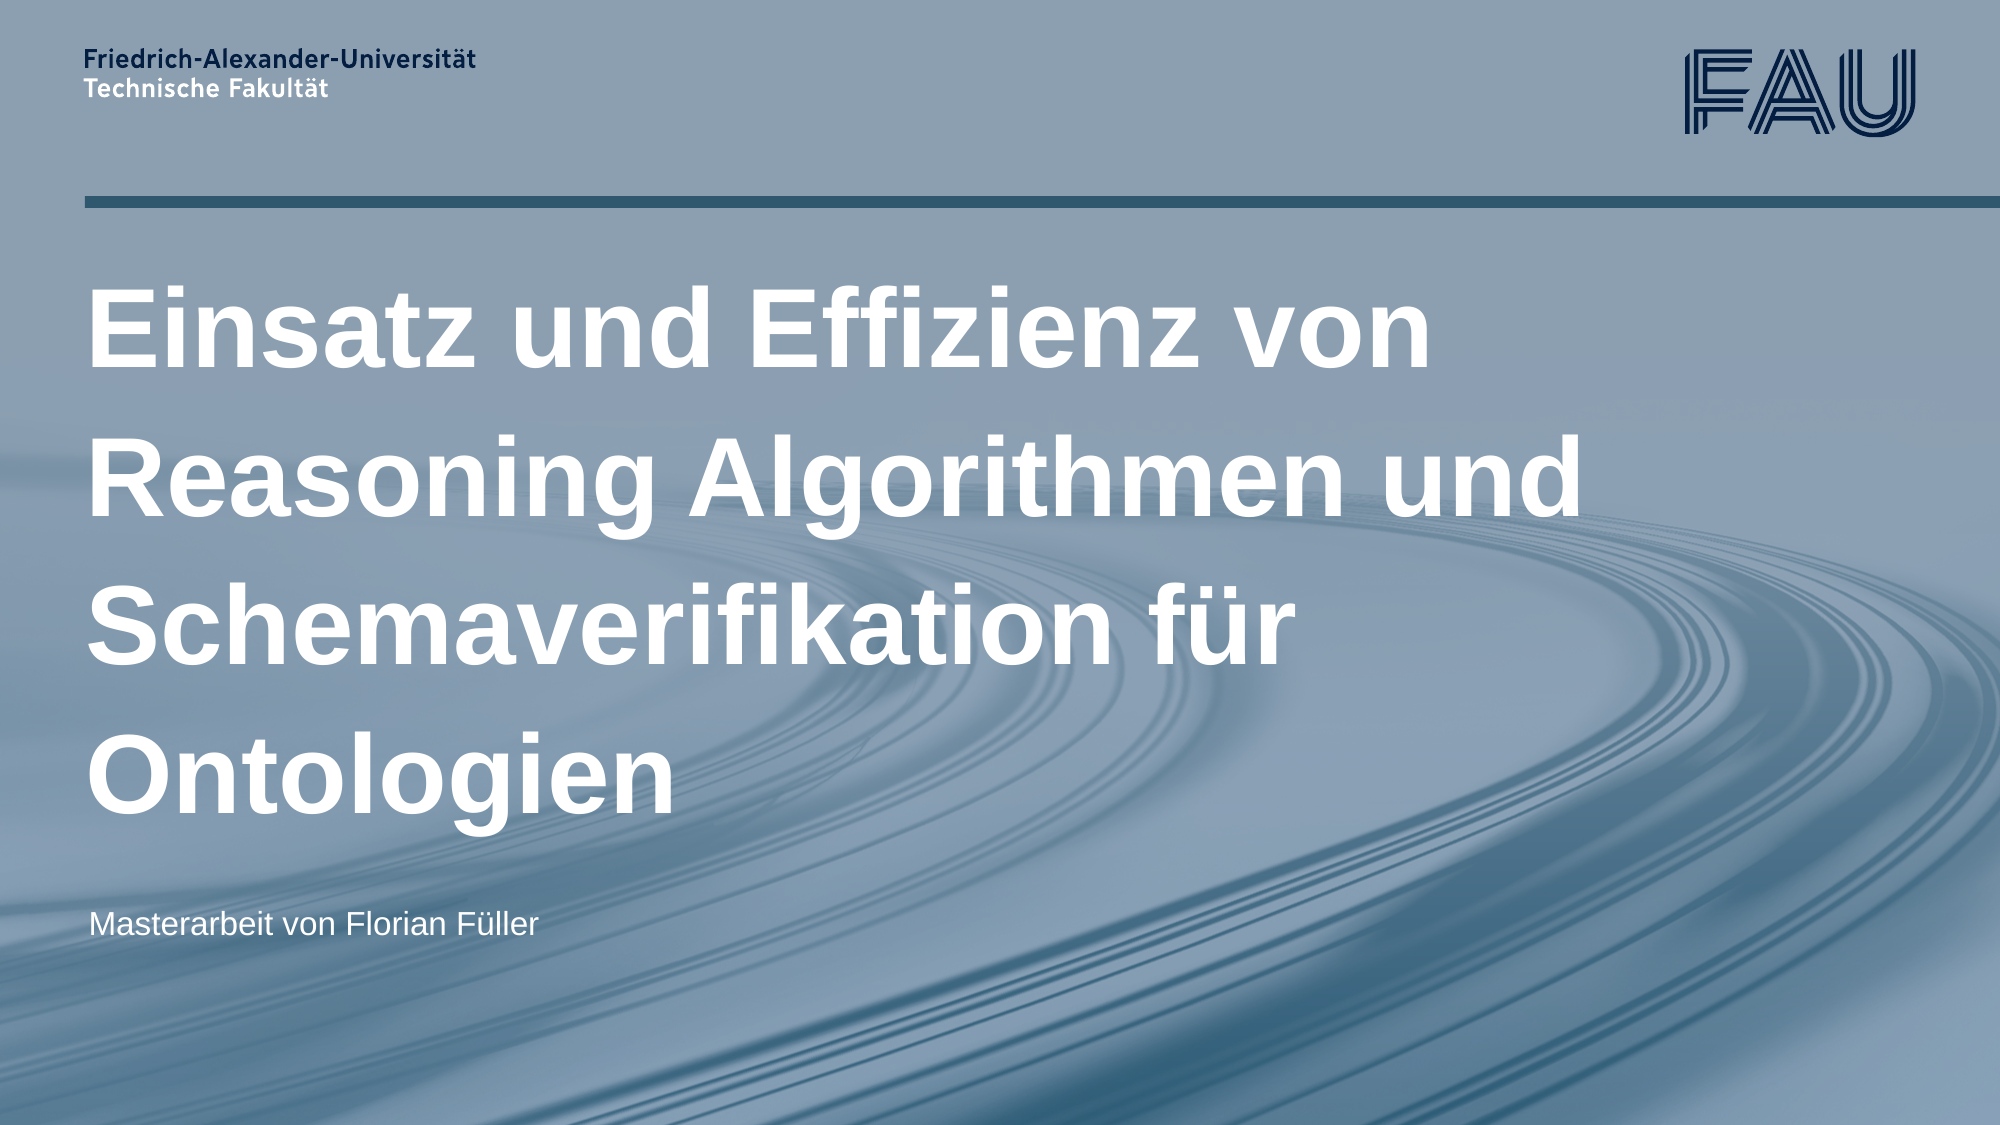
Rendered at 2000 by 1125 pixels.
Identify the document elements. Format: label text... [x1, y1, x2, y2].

list Masterarbeit von Florian Füller [0, 267, 2000, 1125]
title Einsatz und Effizienz von Reasoning Algorithmen und Schemaverifikation für Ontologien [85, 241, 2000, 857]
